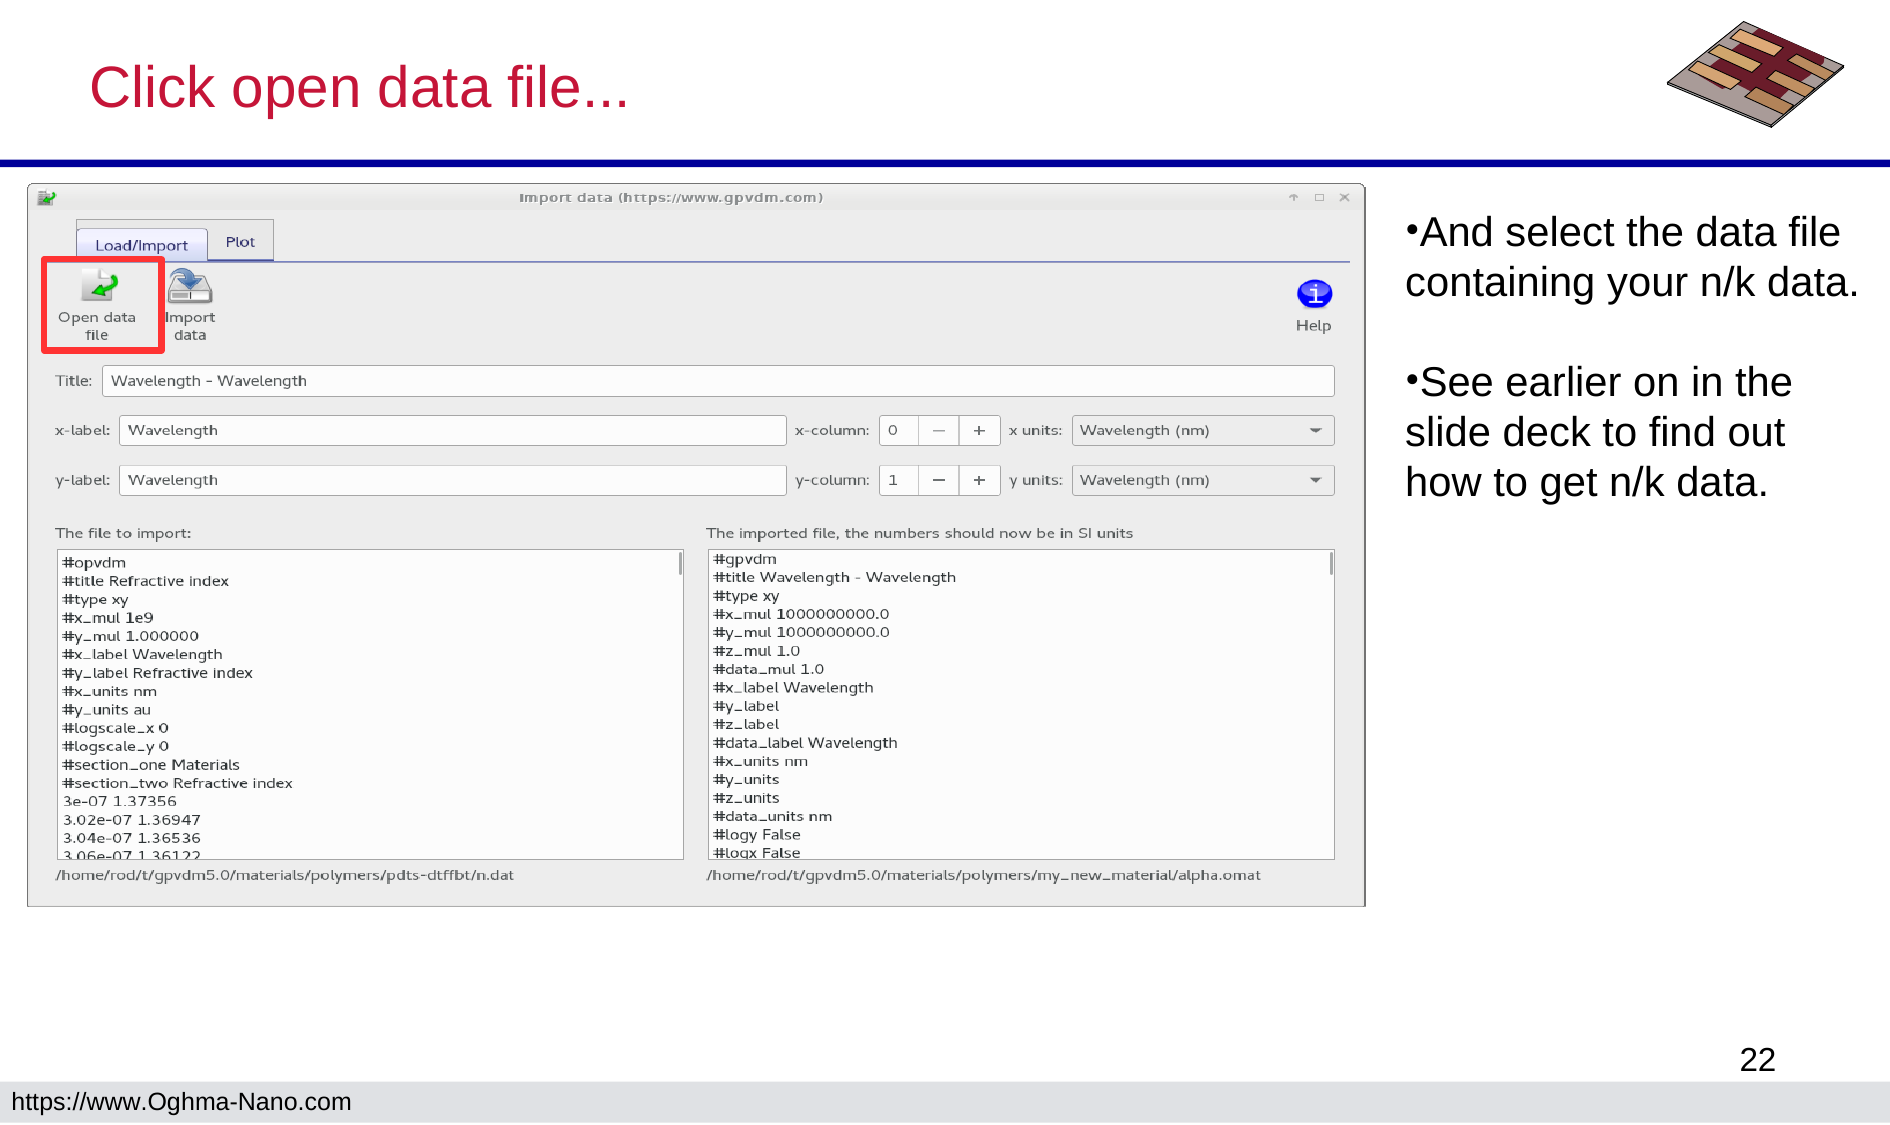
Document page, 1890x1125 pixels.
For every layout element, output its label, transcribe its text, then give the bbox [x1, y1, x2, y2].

text_box And select the data file containing your n/k data. See earlier on in the slide deck to find out how to get n/k data. [1390, 196, 1879, 512]
title Click open data file... [74, 34, 1634, 140]
text_box <number> [1724, 1030, 1890, 1101]
picture [27, 183, 1366, 907]
